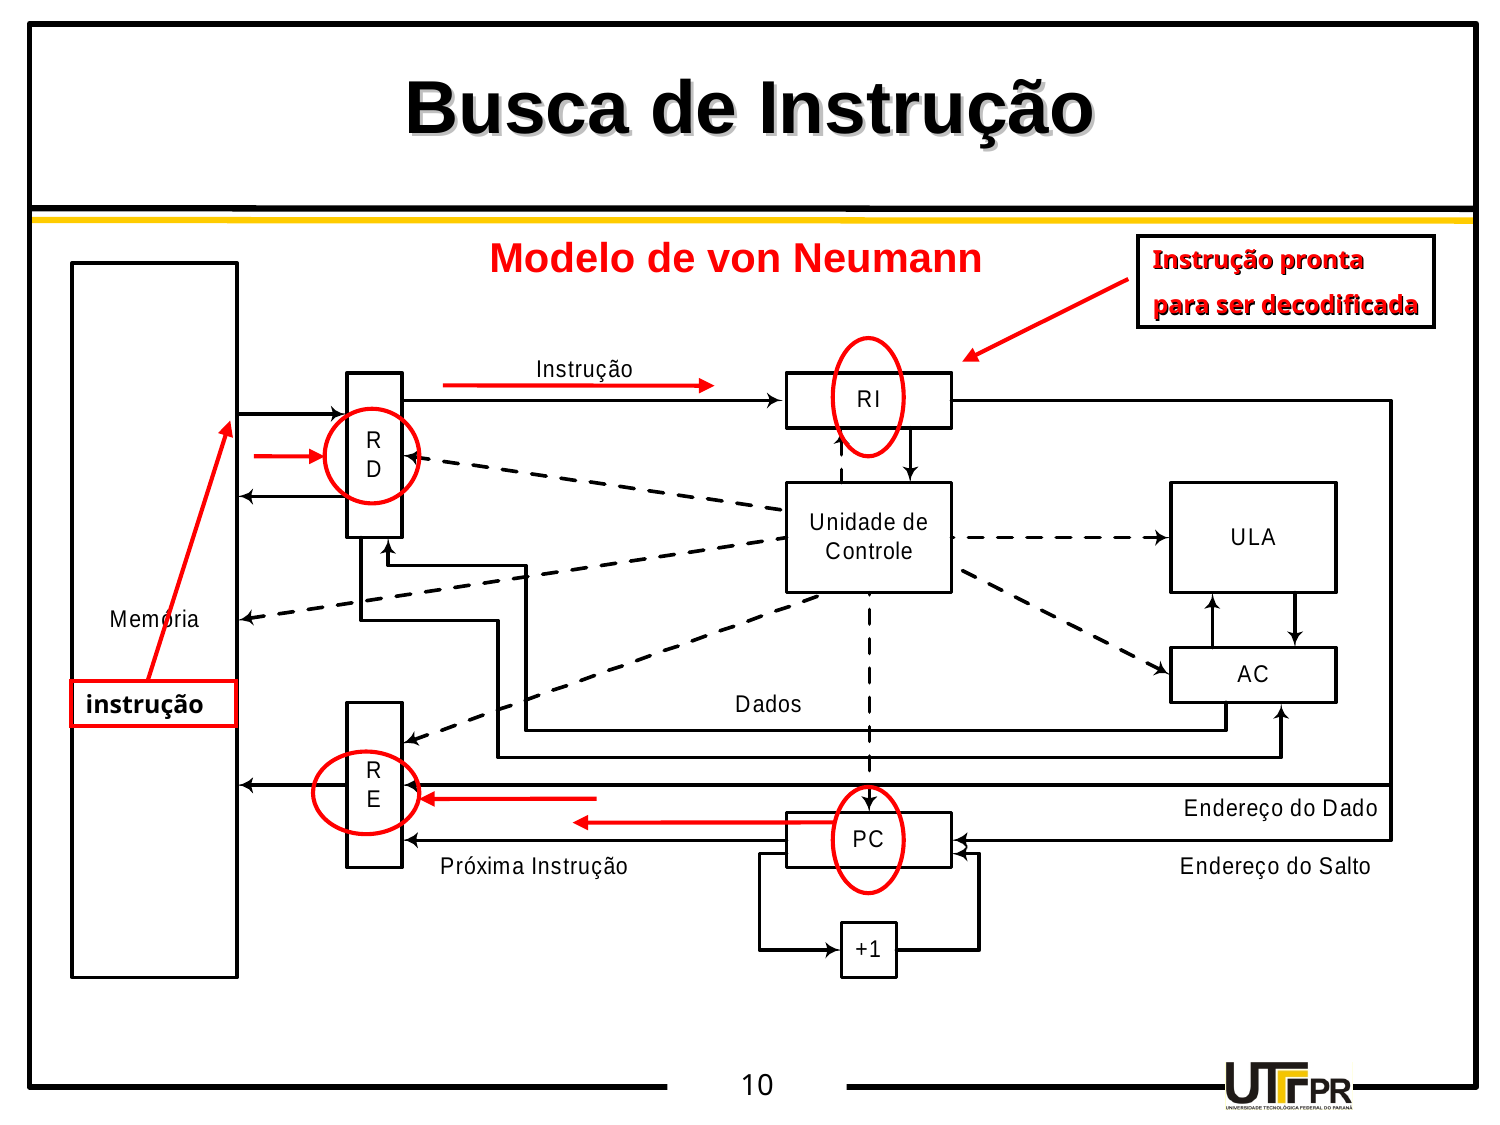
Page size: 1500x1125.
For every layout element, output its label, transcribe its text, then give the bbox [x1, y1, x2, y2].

list Modelo de von Neumann [72, 231, 1400, 255]
picture [1225, 1062, 1353, 1110]
chart [64, 255, 1424, 986]
text_box instrução [70, 680, 237, 727]
title Busca de Instrução [41, 65, 1459, 158]
text_box Instrução pronta para ser decodificada [1137, 235, 1435, 327]
